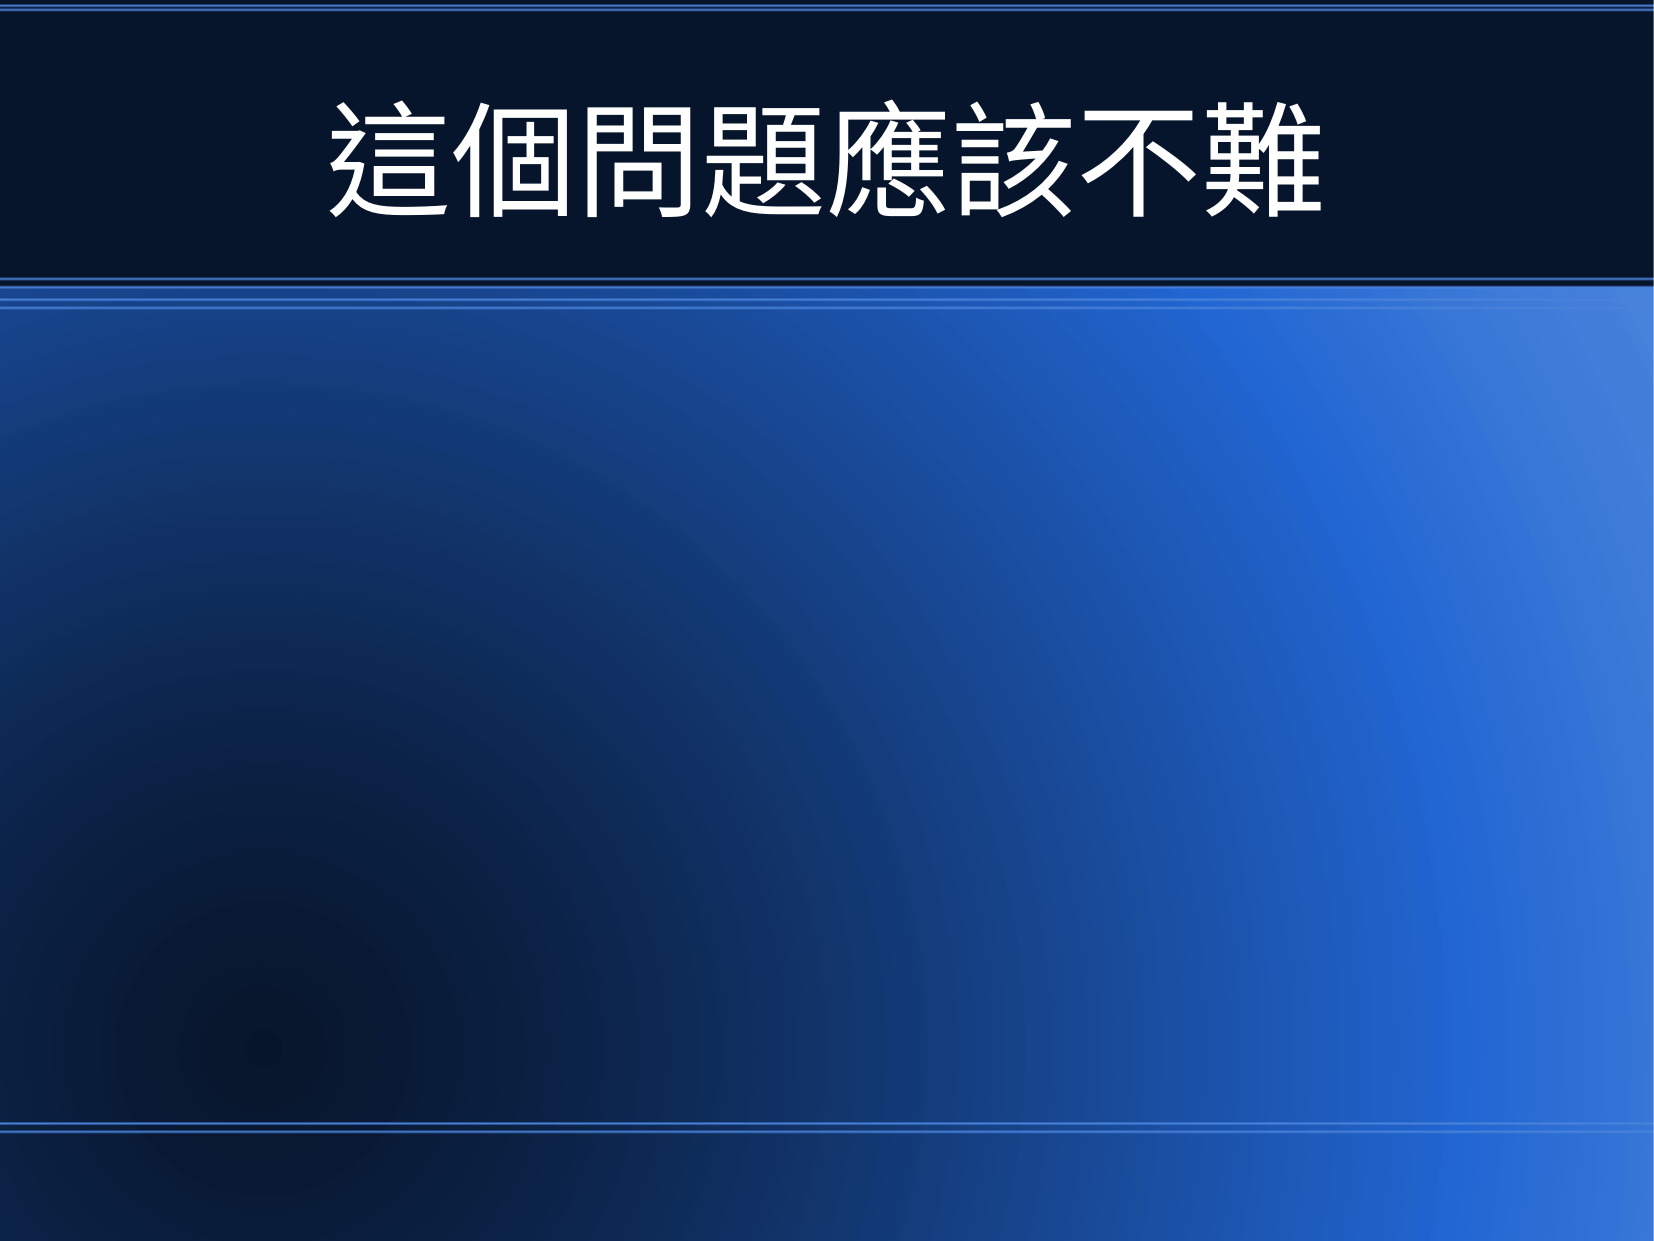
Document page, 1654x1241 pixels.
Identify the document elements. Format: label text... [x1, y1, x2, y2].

picture [0, 0, 1654, 1241]
title 這個問題應該不難 [82, 49, 1571, 257]
